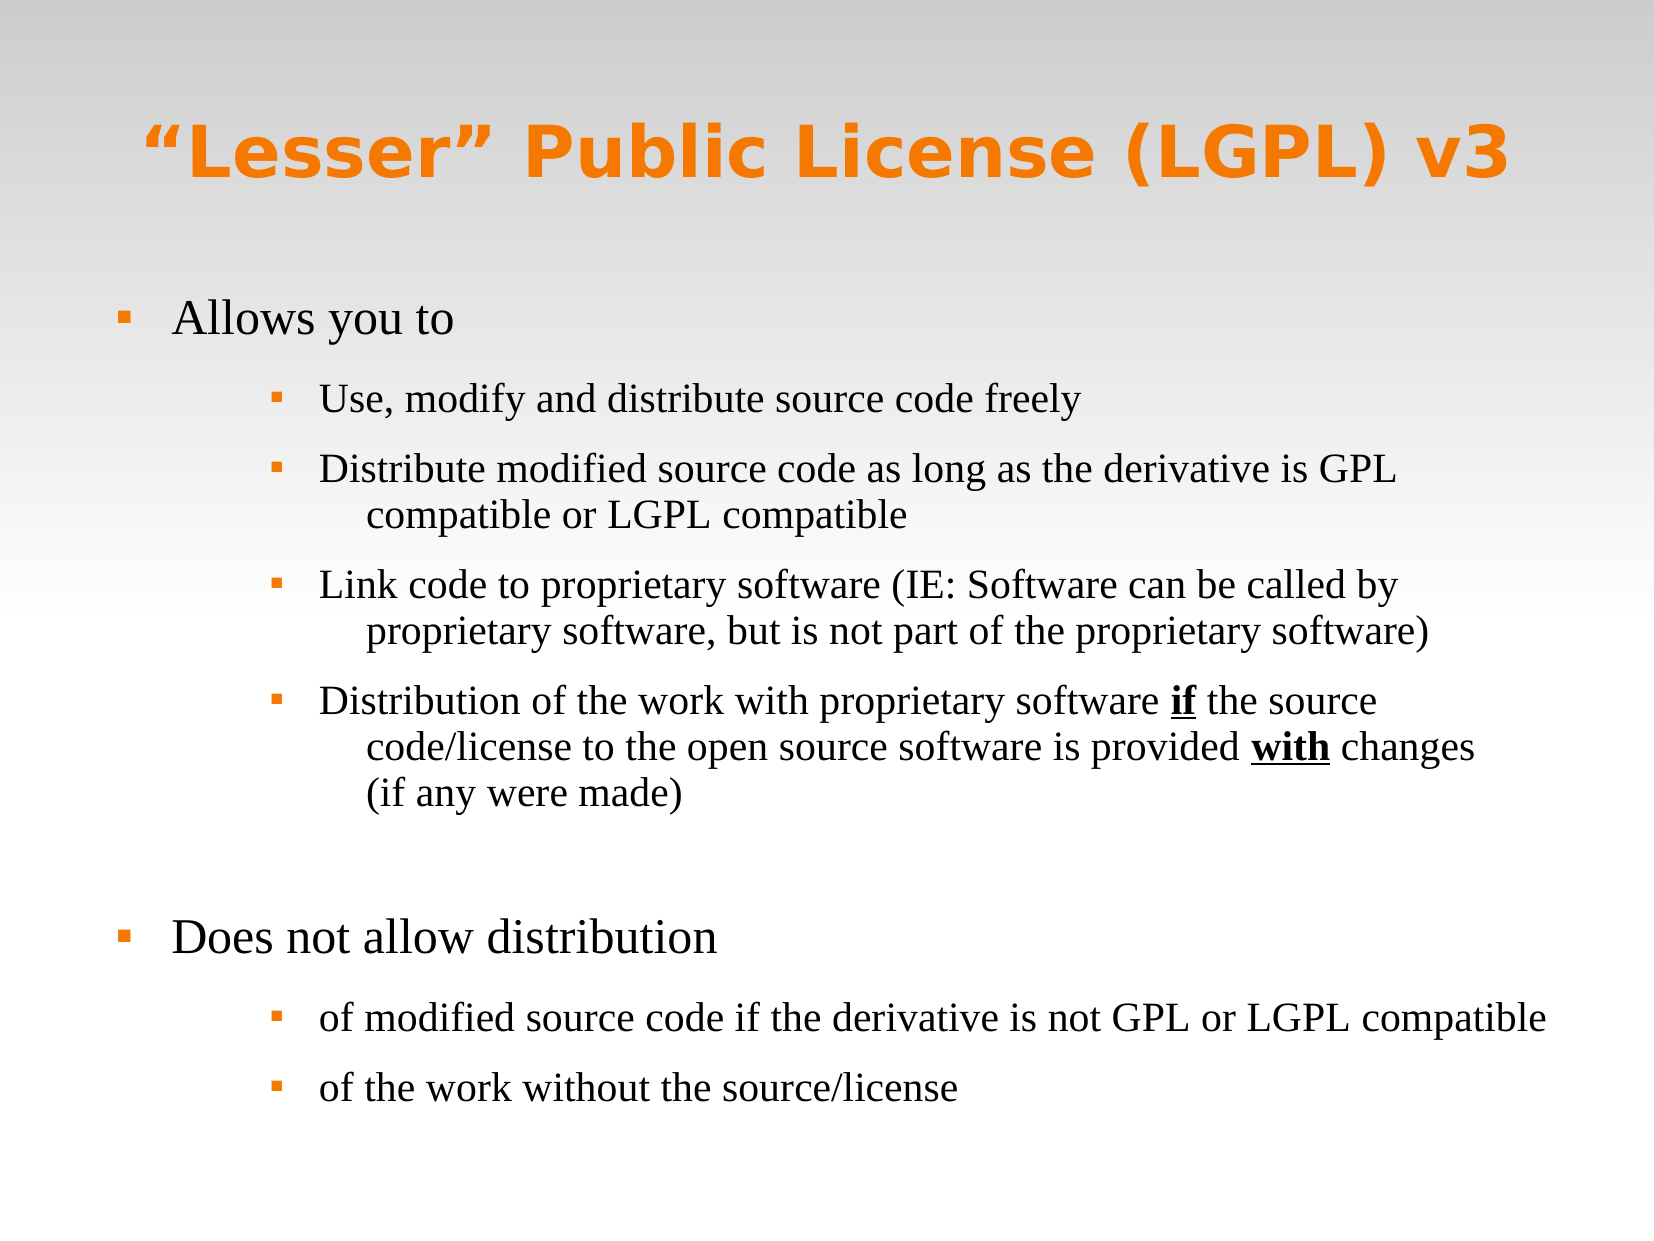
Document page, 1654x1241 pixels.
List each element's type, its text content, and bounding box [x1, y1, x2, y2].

list Allows you to Use, modify and distribute source code freely Distribute modified source code as long as the derivative is GPL compatible or LGPL compatible Link code to proprietary software (IE: Software can be called by proprietary software, but is not part of the proprietary software) Distribution of the work with proprietary software if the source code/license to the open source software is provided with changes (if any were made) Does not allow distribution of modified source code if the derivative is not GPL or LGPL compatible of the work without the source/license [82, 290, 1571, 1176]
title “Lesser” Public License (LGPL) v3 [82, 49, 1571, 257]
